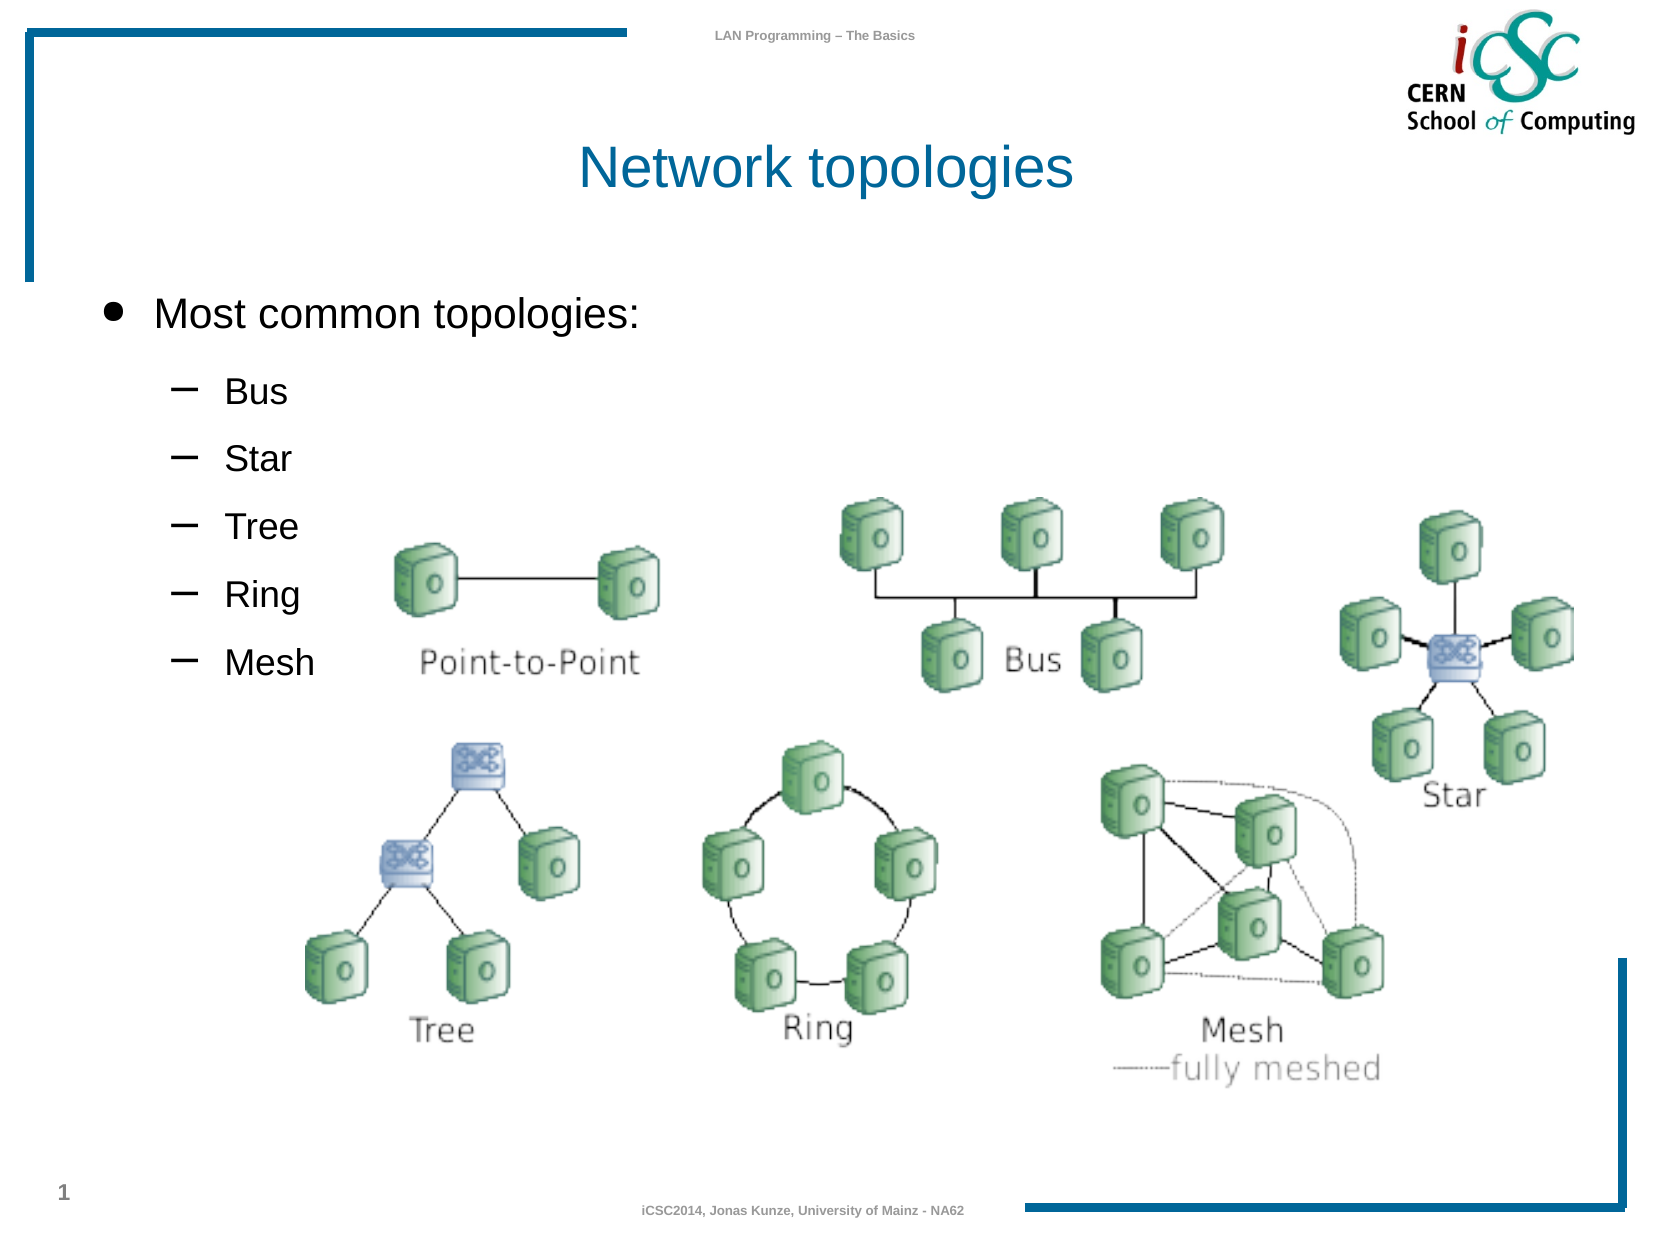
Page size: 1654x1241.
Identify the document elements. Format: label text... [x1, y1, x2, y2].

picture [305, 497, 1574, 1092]
title Network topologies [82, 49, 1571, 257]
list Most common topologies: Bus Star Tree Ring Mesh [82, 290, 1538, 1010]
picture [1406, 9, 1636, 137]
